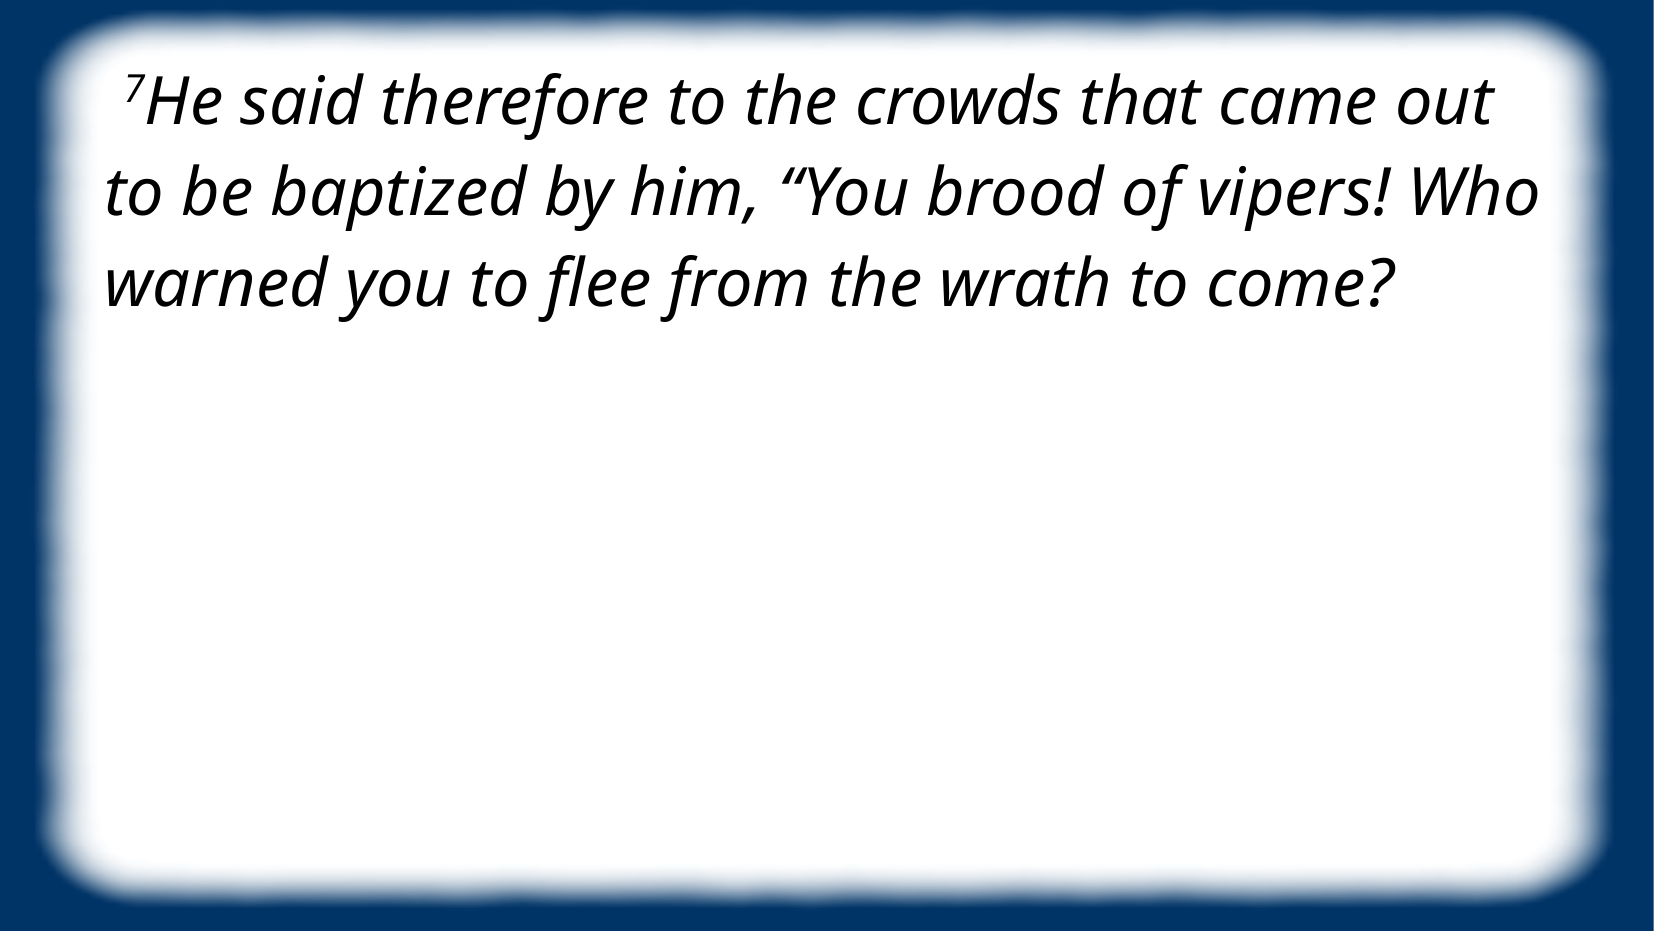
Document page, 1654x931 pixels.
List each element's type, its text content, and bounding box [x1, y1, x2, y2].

picture [0, 0, 1654, 931]
text_box 7He said therefore to the crowds that came out to be baptized by him, “You brood of vipers! Who warned you to flee from the wrath to come? [90, 45, 1561, 416]
